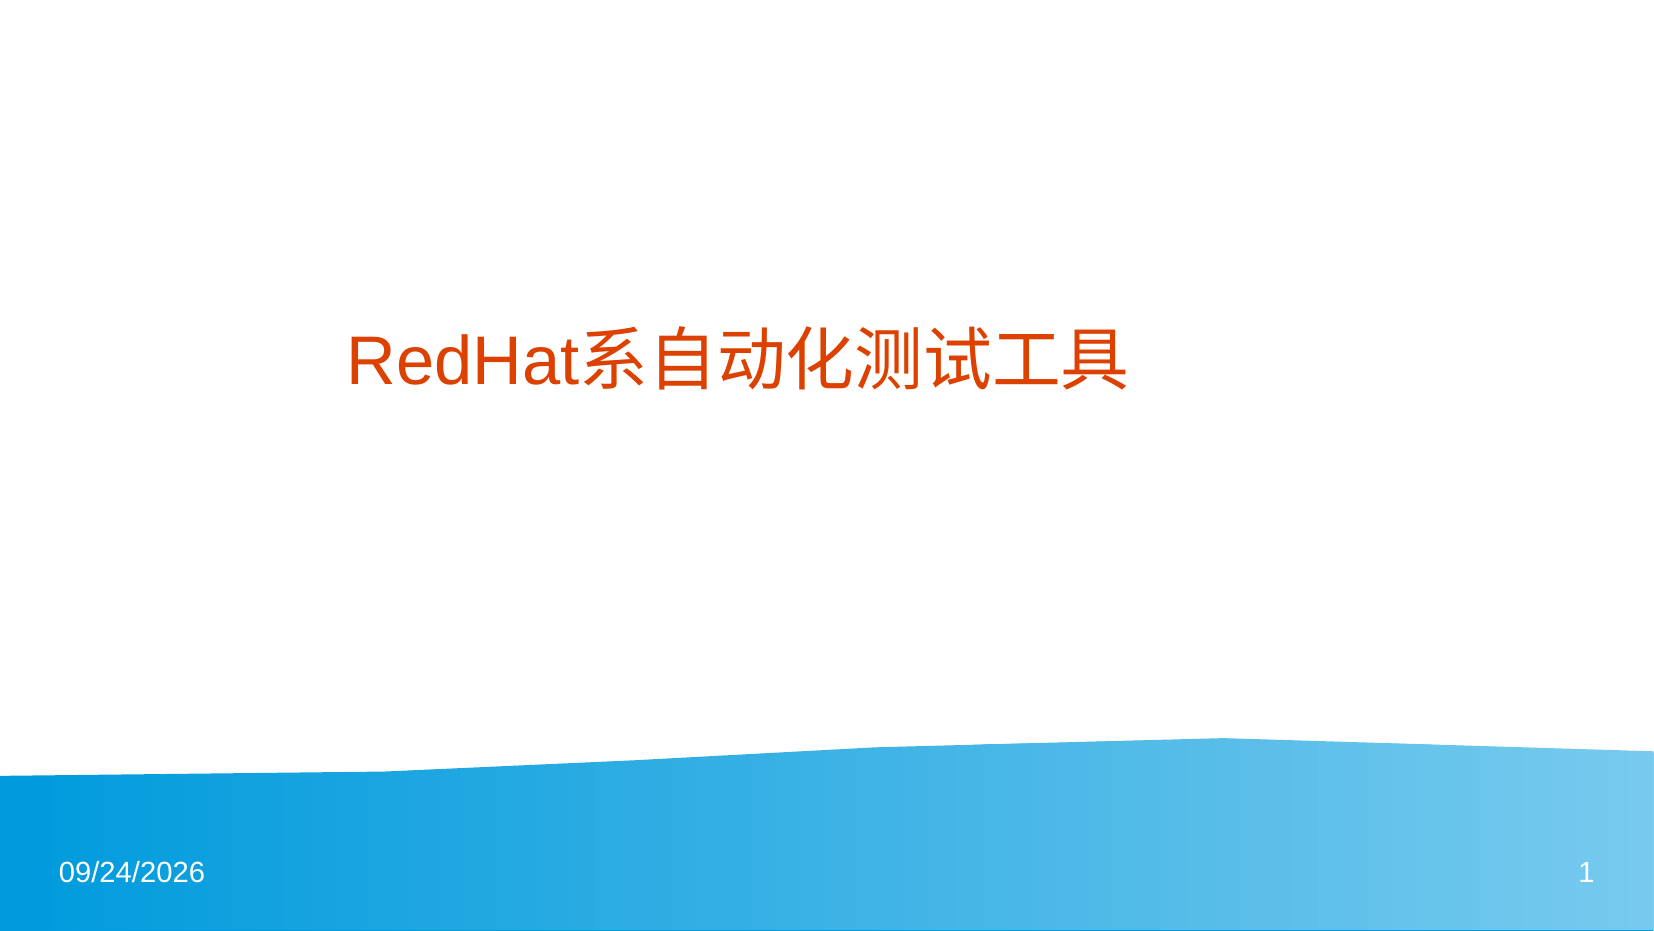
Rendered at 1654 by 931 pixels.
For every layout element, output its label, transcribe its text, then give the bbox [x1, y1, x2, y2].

title RedHat系自动化测试工具 [0, 265, 1477, 443]
